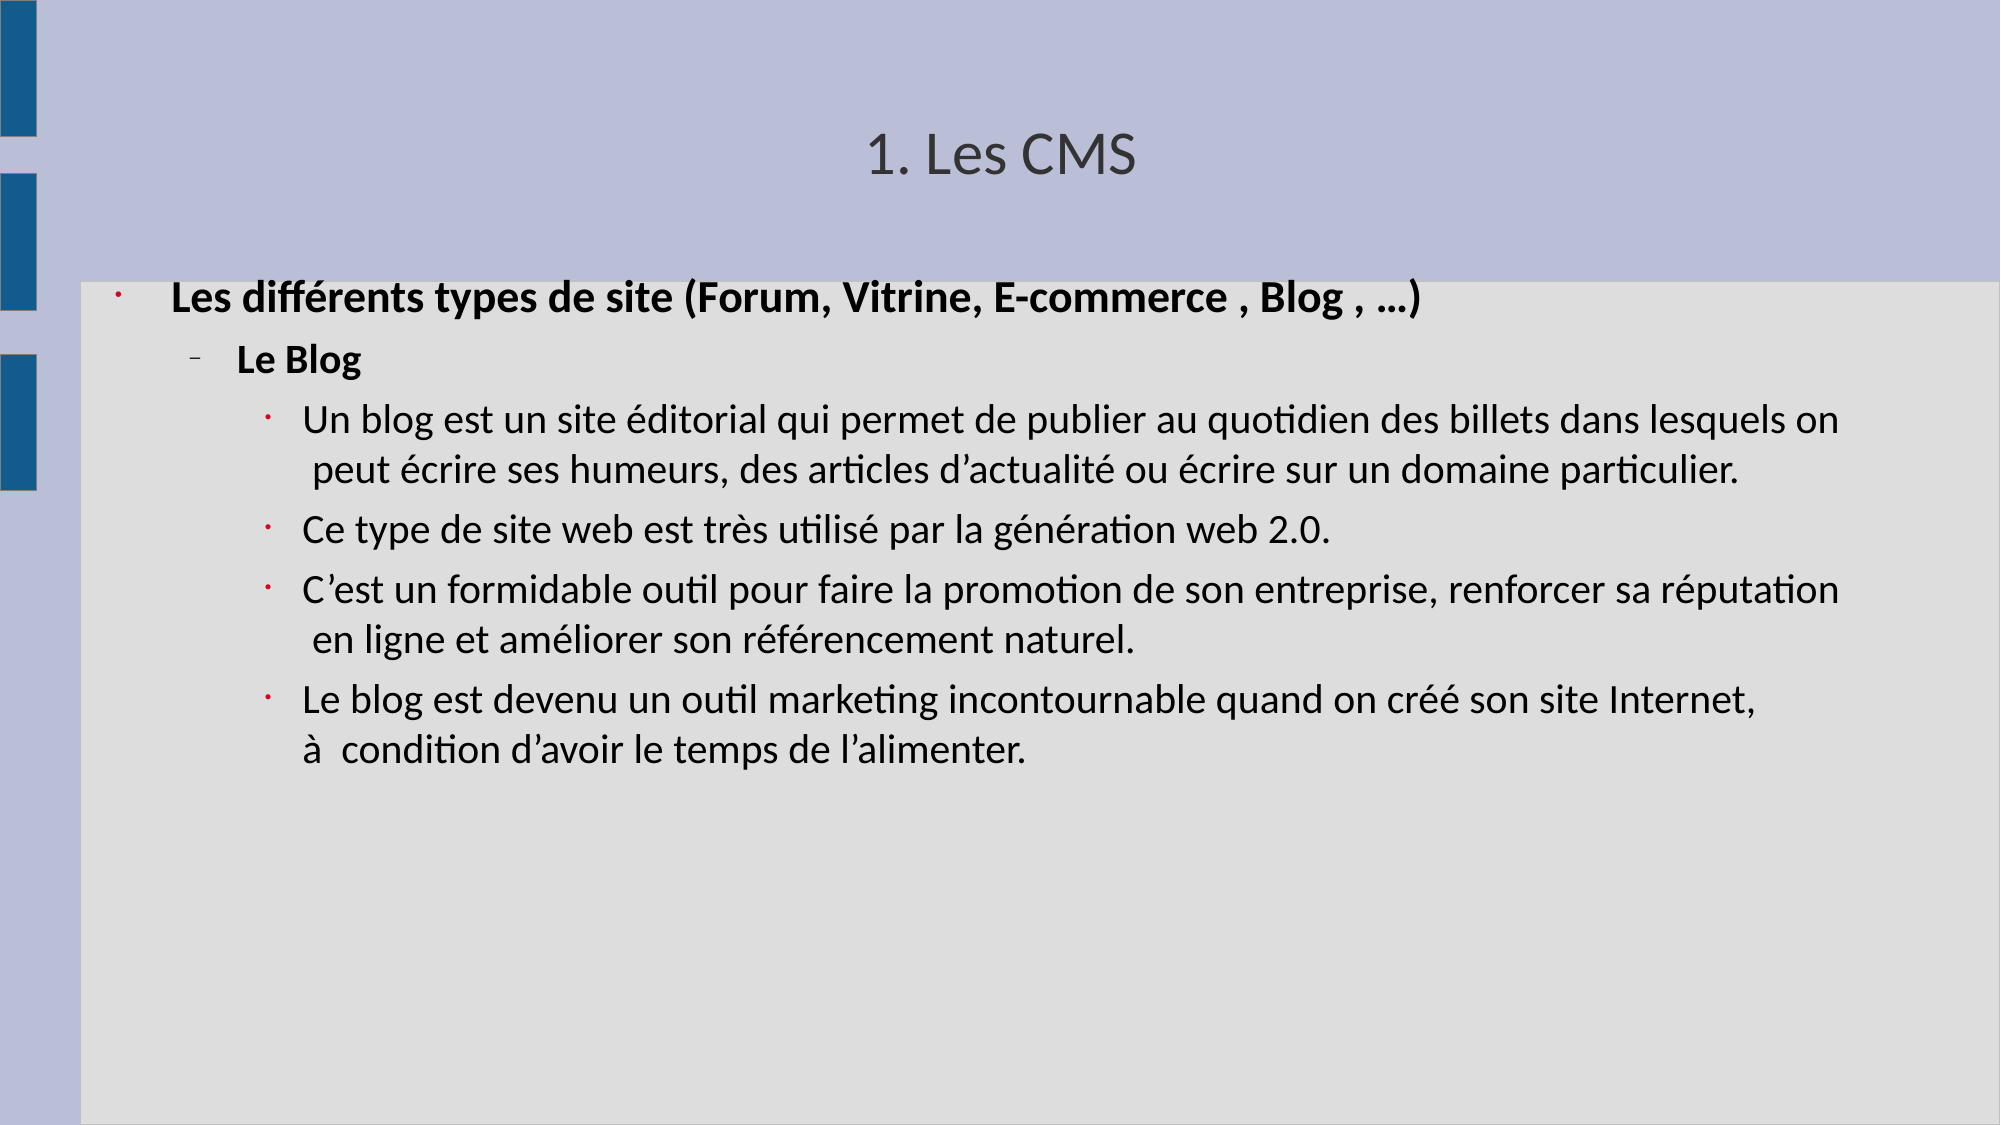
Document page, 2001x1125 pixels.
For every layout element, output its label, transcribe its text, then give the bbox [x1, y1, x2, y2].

title 1. Les CMS [859, 109, 1141, 254]
text_box Les différents types de site (Forum, Vitrine, E-commerce , Blog , …) Le Blog Un blog est un site éditorial qui permet de publier au quotidien des billets dans lesquels on peut écrire ses humeurs, des articles d’actualité ou écrire sur un domaine particulier. Ce type de site web est très utilisé par la génération web 2.0. C’est un formidable outil pour faire la promotion de son entreprise, renforcer sa réputation en ligne et améliorer son référencement naturel. Le blog est devenu un outil marketing incontournable quand on créé son site Internet, à condition d’avoir le temps de l’alimenter. [112, 254, 1843, 773]
